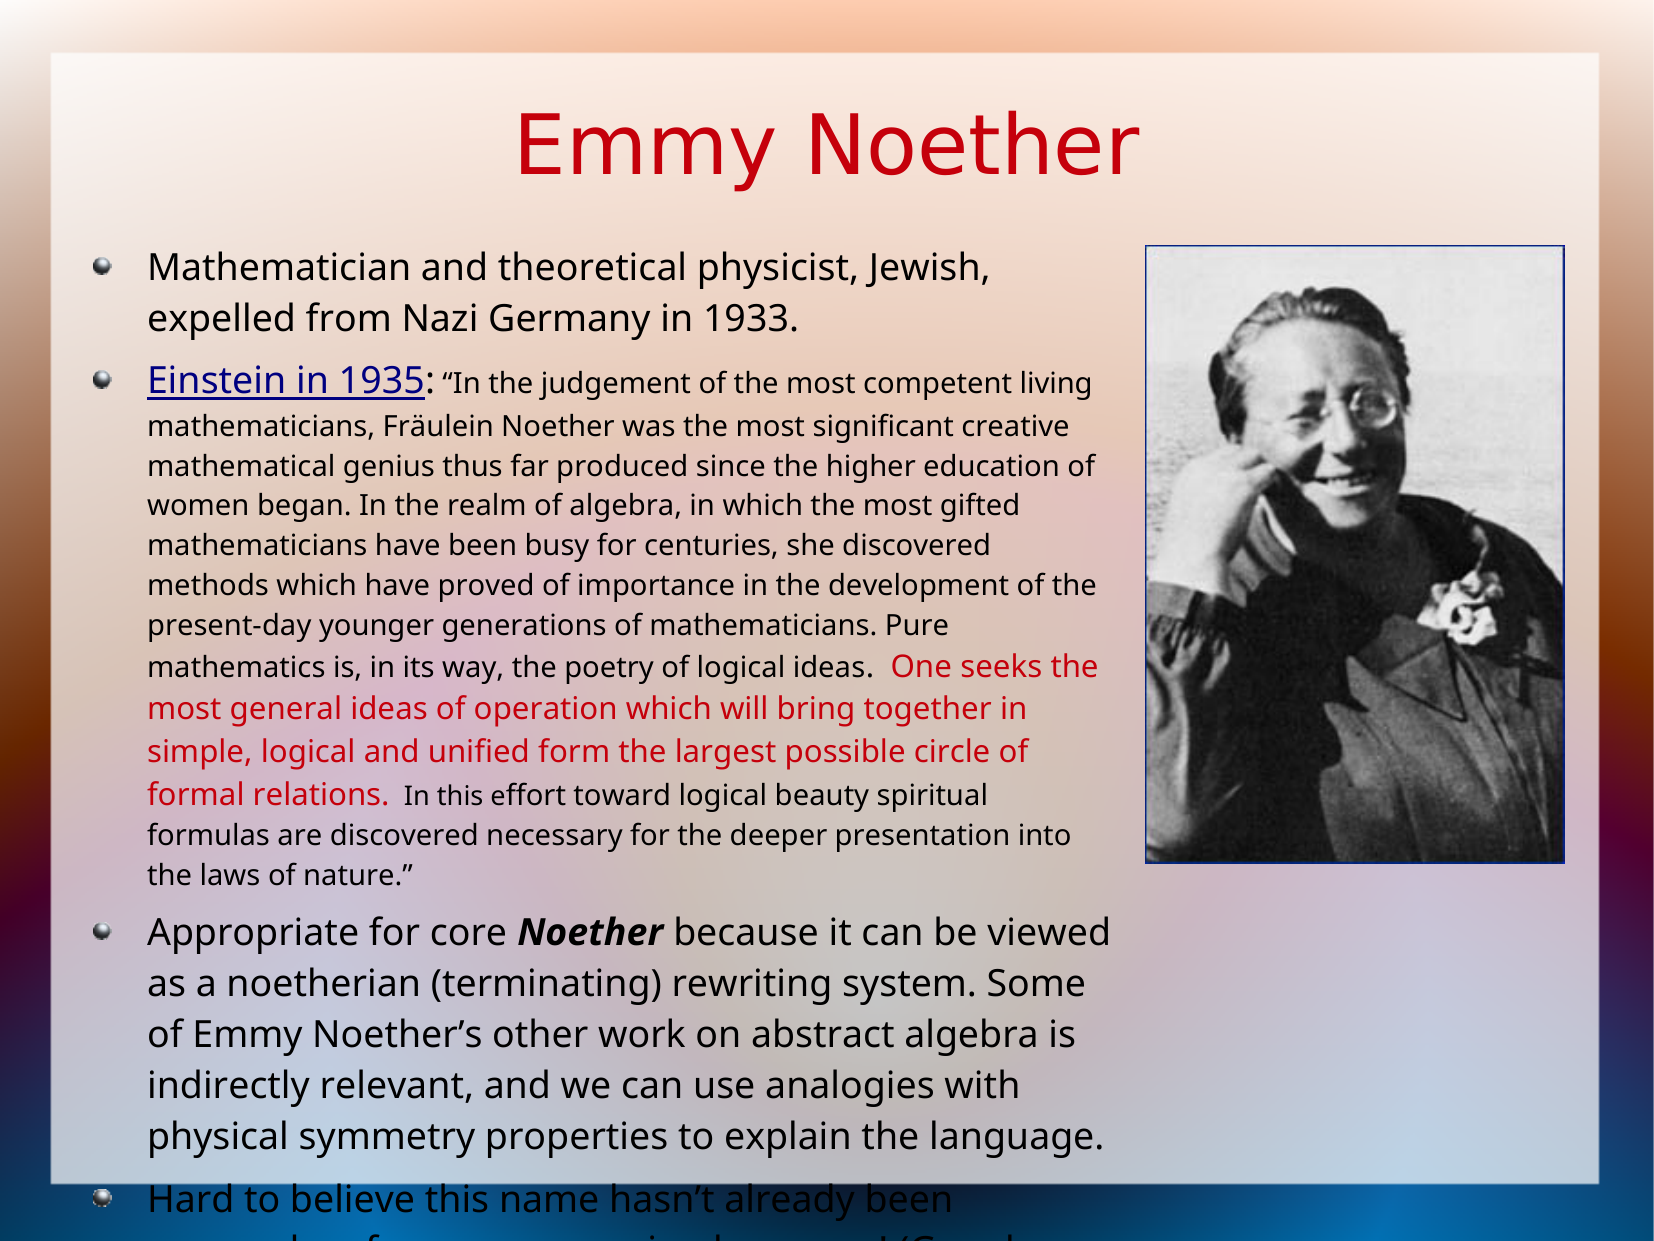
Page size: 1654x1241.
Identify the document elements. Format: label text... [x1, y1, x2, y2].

picture [0, 0, 1654, 1241]
list Mathematician and theoretical physicist, Jewish, expelled from Nazi Germany in 1933. Einstein in 1935: “In the judgement of the most competent living mathematicians, Fräulein Noether was the most significant creative mathematical genius thus far produced since the higher education of women began. In the realm of algebra, in which the most gifted mathematicians have been busy for centuries, she discovered methods which have proved of importance in the development of the present-day younger generations of mathematicians. Pure mathematics is, in its way, the poetry of logical ideas. One seeks the most general ideas of operation which will bring together in simple, logical and unified form the largest possible circle of formal relations. In this effort toward logical beauty spiritual formulas are discovered necessary for the deeper presentation into the laws of nature.” Appropriate for core Noether because it can be viewed as a noetherian (terminating) rewriting system. Some of Emmy Noether’s other work on abstract algebra is indirectly relevant, and we can use analogies with physical symmetry properties to explain the language. Hard to believe this name hasn’t already been snapped up for a programming language! (Google says not) [76, 240, 1116, 1102]
title Emmy Noether [82, 55, 1571, 237]
